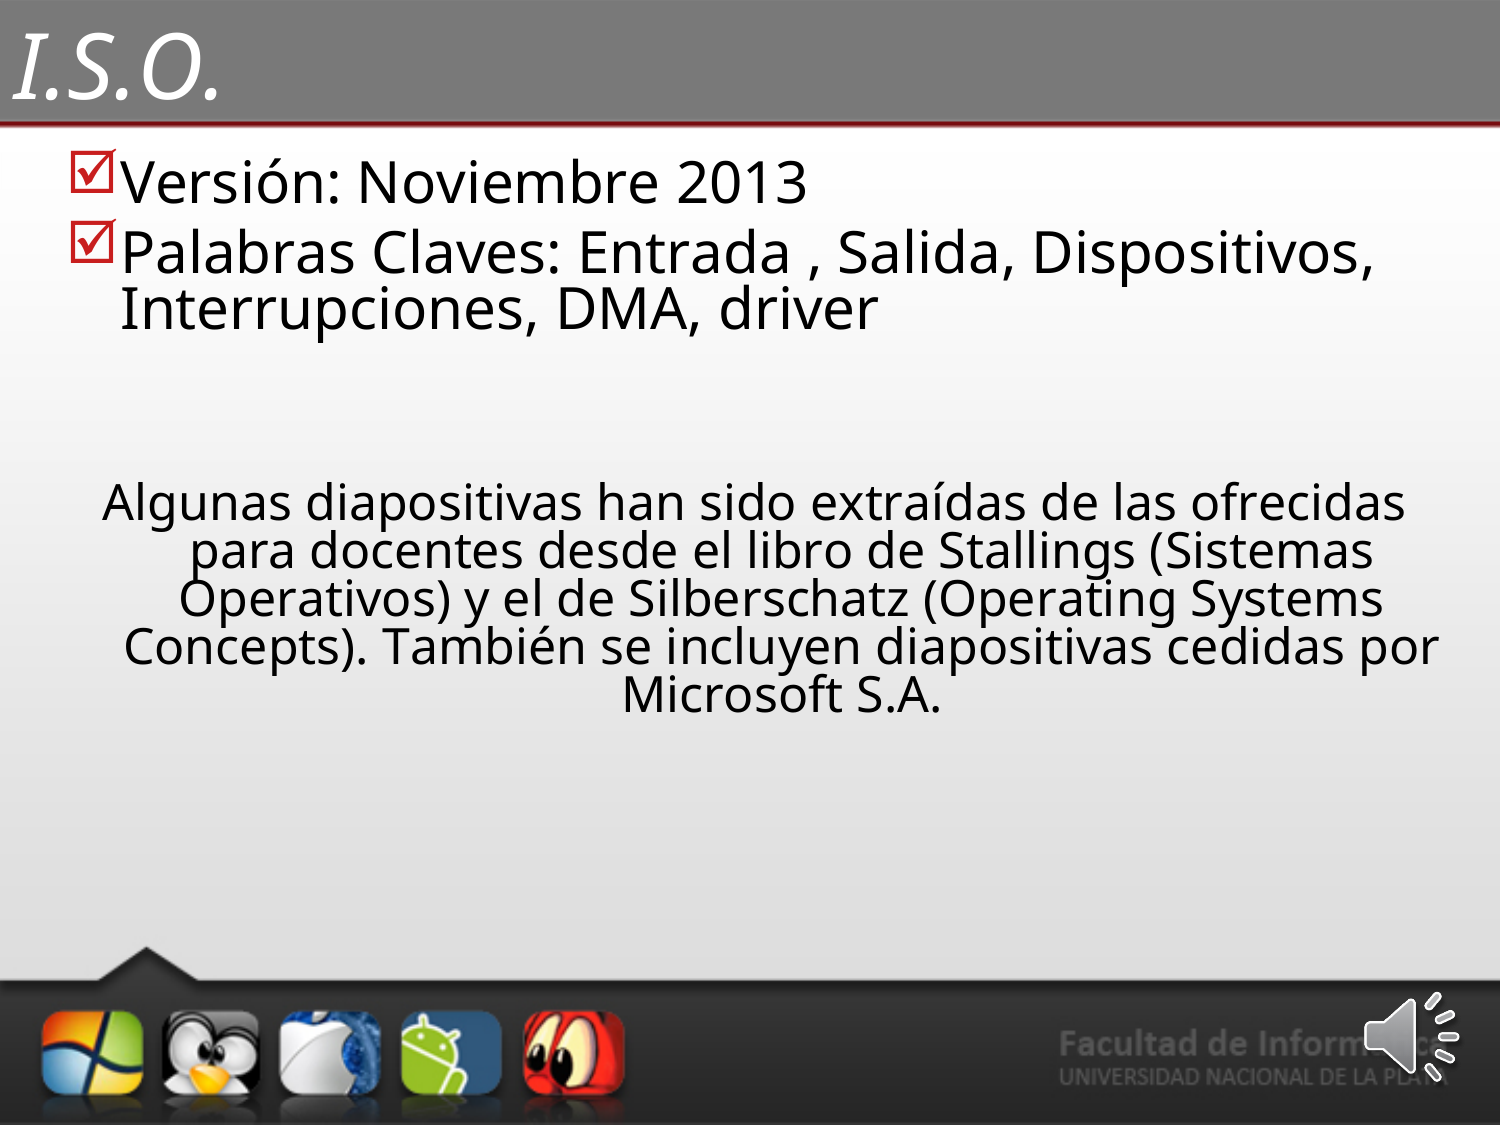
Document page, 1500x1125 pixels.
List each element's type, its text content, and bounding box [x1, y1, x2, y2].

text_box Versión: Noviembre 2013 Palabras Claves: Entrada , Salida, Dispositivos, Interrupciones, DMA, driver Algunas diapositivas han sido extraídas de las ofrecidas para docentes desde el libro de Stallings (Sistemas Operativos) y el de Silberschatz (Operating Systems Concepts). También se incluyen diapositivas cedidas por Microsoft S.A. [51, 150, 1459, 941]
text_box I.S.O. [0, 0, 1500, 126]
picture [0, 126, 1500, 1125]
